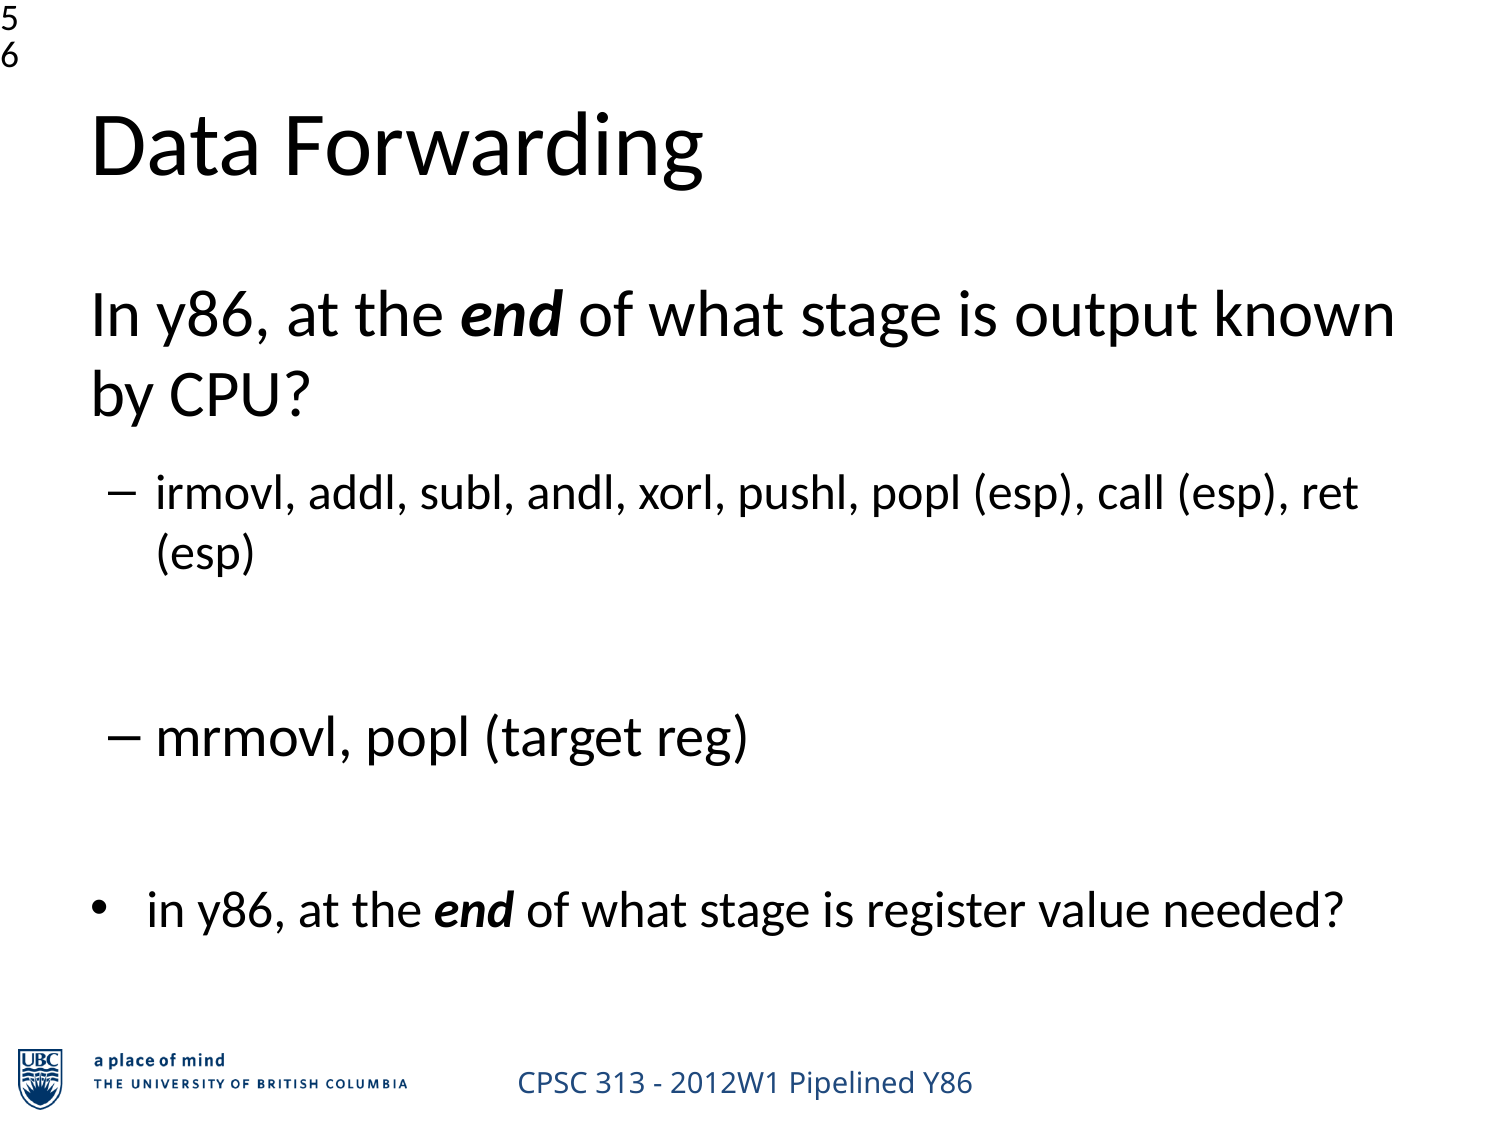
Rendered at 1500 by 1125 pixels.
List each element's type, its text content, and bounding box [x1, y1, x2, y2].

title Data Forwarding [75, 45, 1425, 233]
picture [18, 1049, 407, 1110]
list In y86, at the end of what stage is output known by CPU? irmovl, addl, subl, andl, xorl, pushl, popl (esp), call (esp), ret (esp) mrmovl, popl (target reg) in y86, at the end of what stage is register value needed? [75, 262, 1425, 1005]
